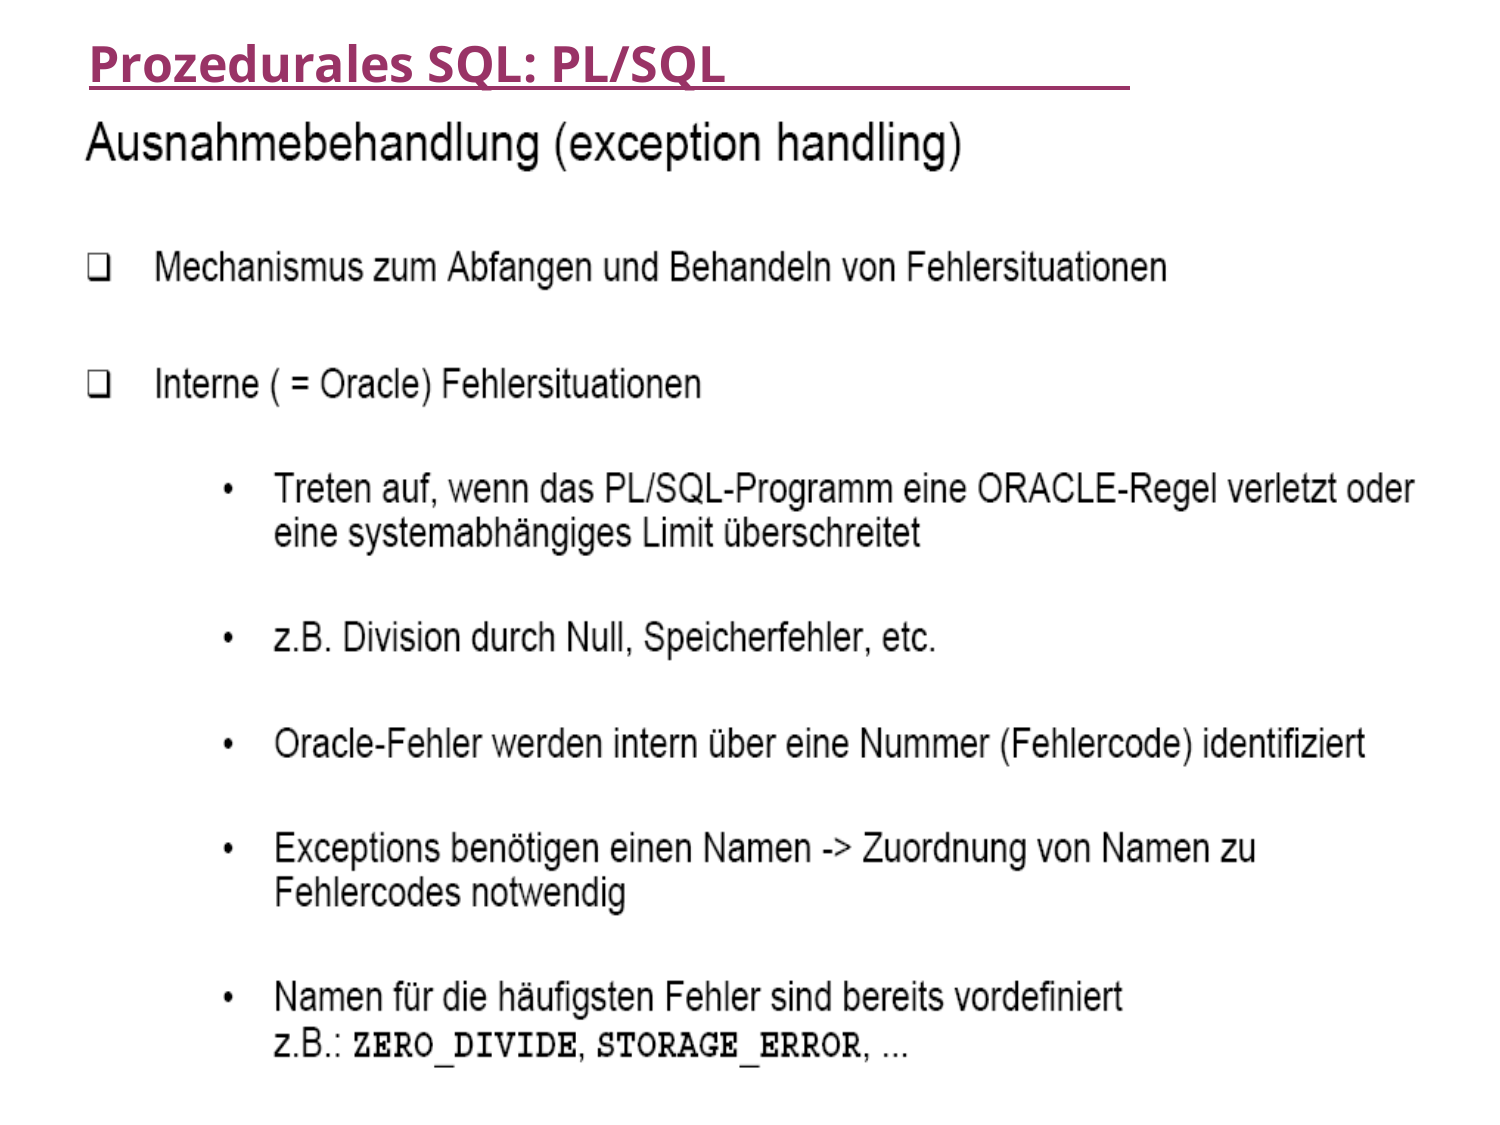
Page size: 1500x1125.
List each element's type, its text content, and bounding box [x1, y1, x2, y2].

title Prozedurales SQL: PL/SQL [88, 7, 1364, 115]
picture [79, 115, 1424, 1075]
